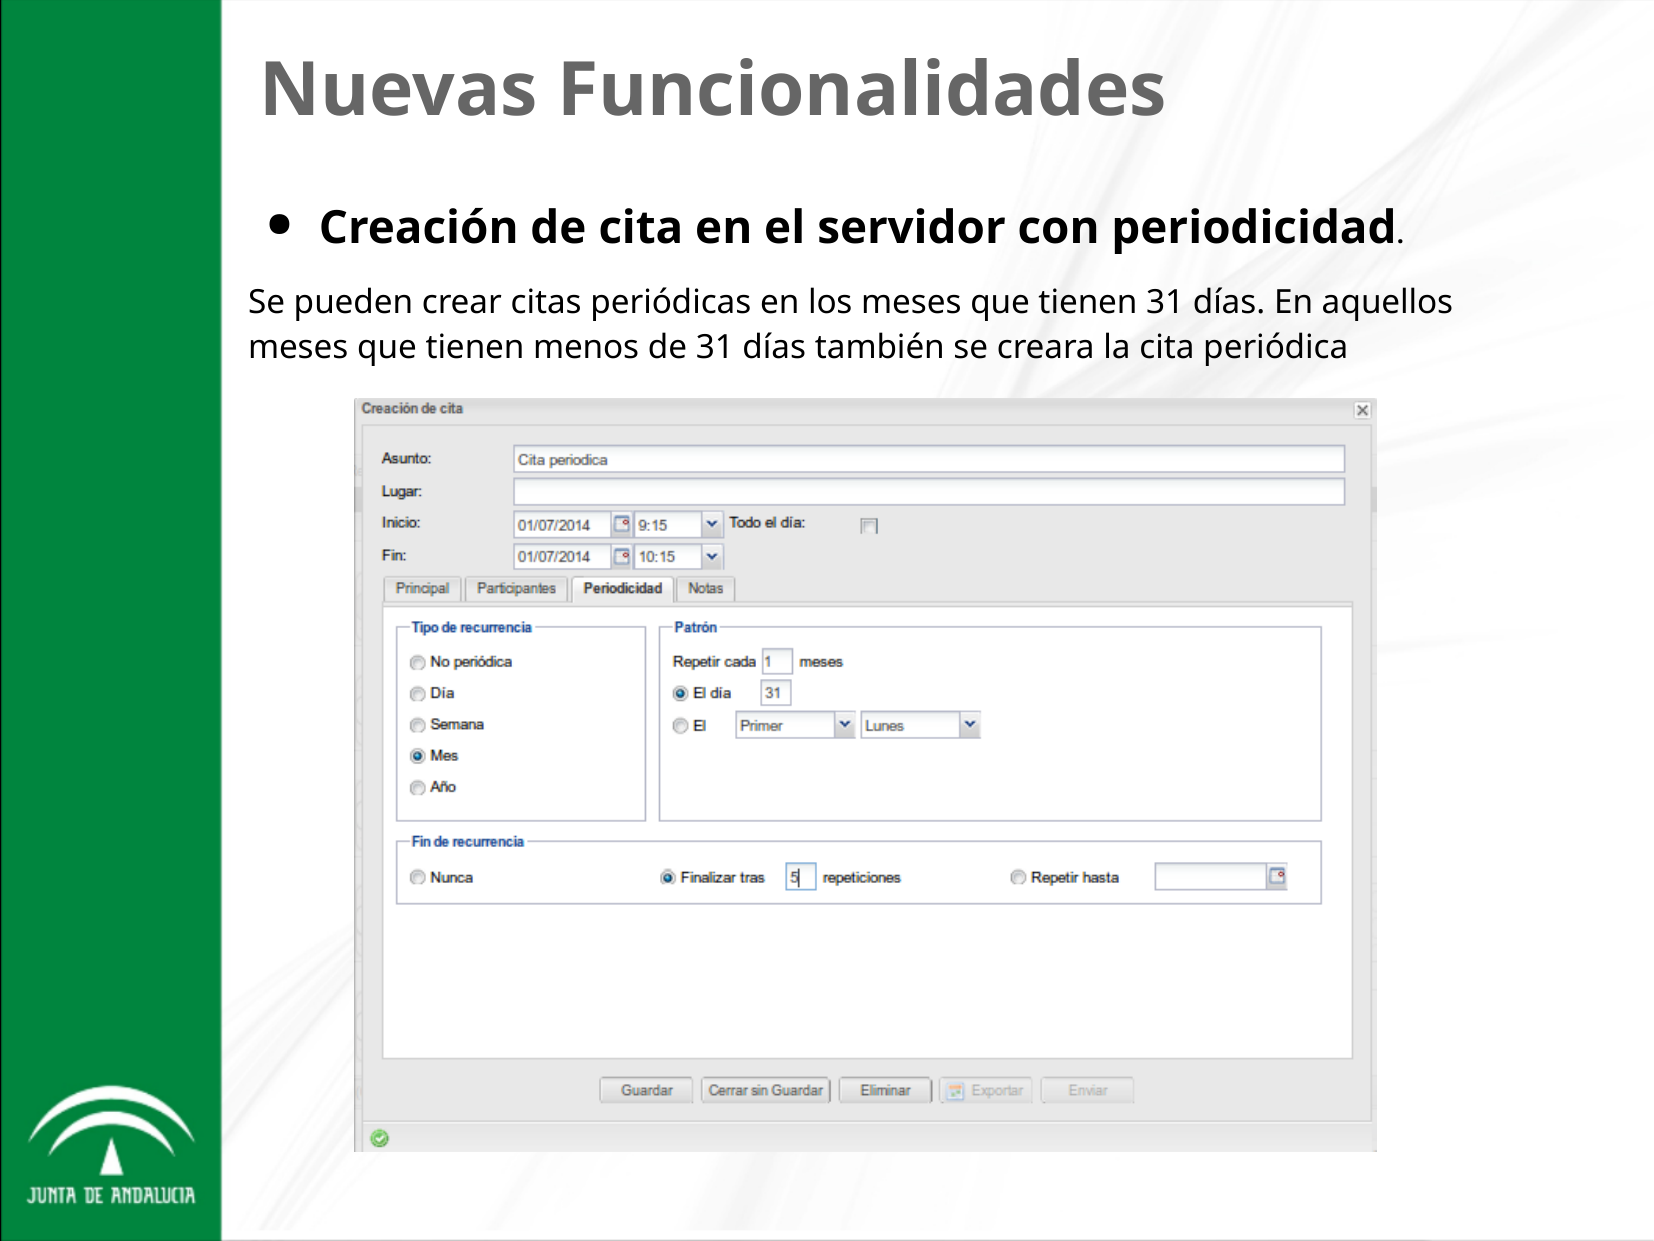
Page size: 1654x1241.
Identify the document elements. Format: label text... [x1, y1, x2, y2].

title [259, 37, 1577, 136]
picture [0, 0, 1654, 1241]
list Creación de cita en el servidor con periodicidad. Se pueden crear citas periódicas en los meses que tienen 31 días. En aquellos meses que tienen menos de 31 días también se creara la cita periódica [248, 194, 1565, 1014]
